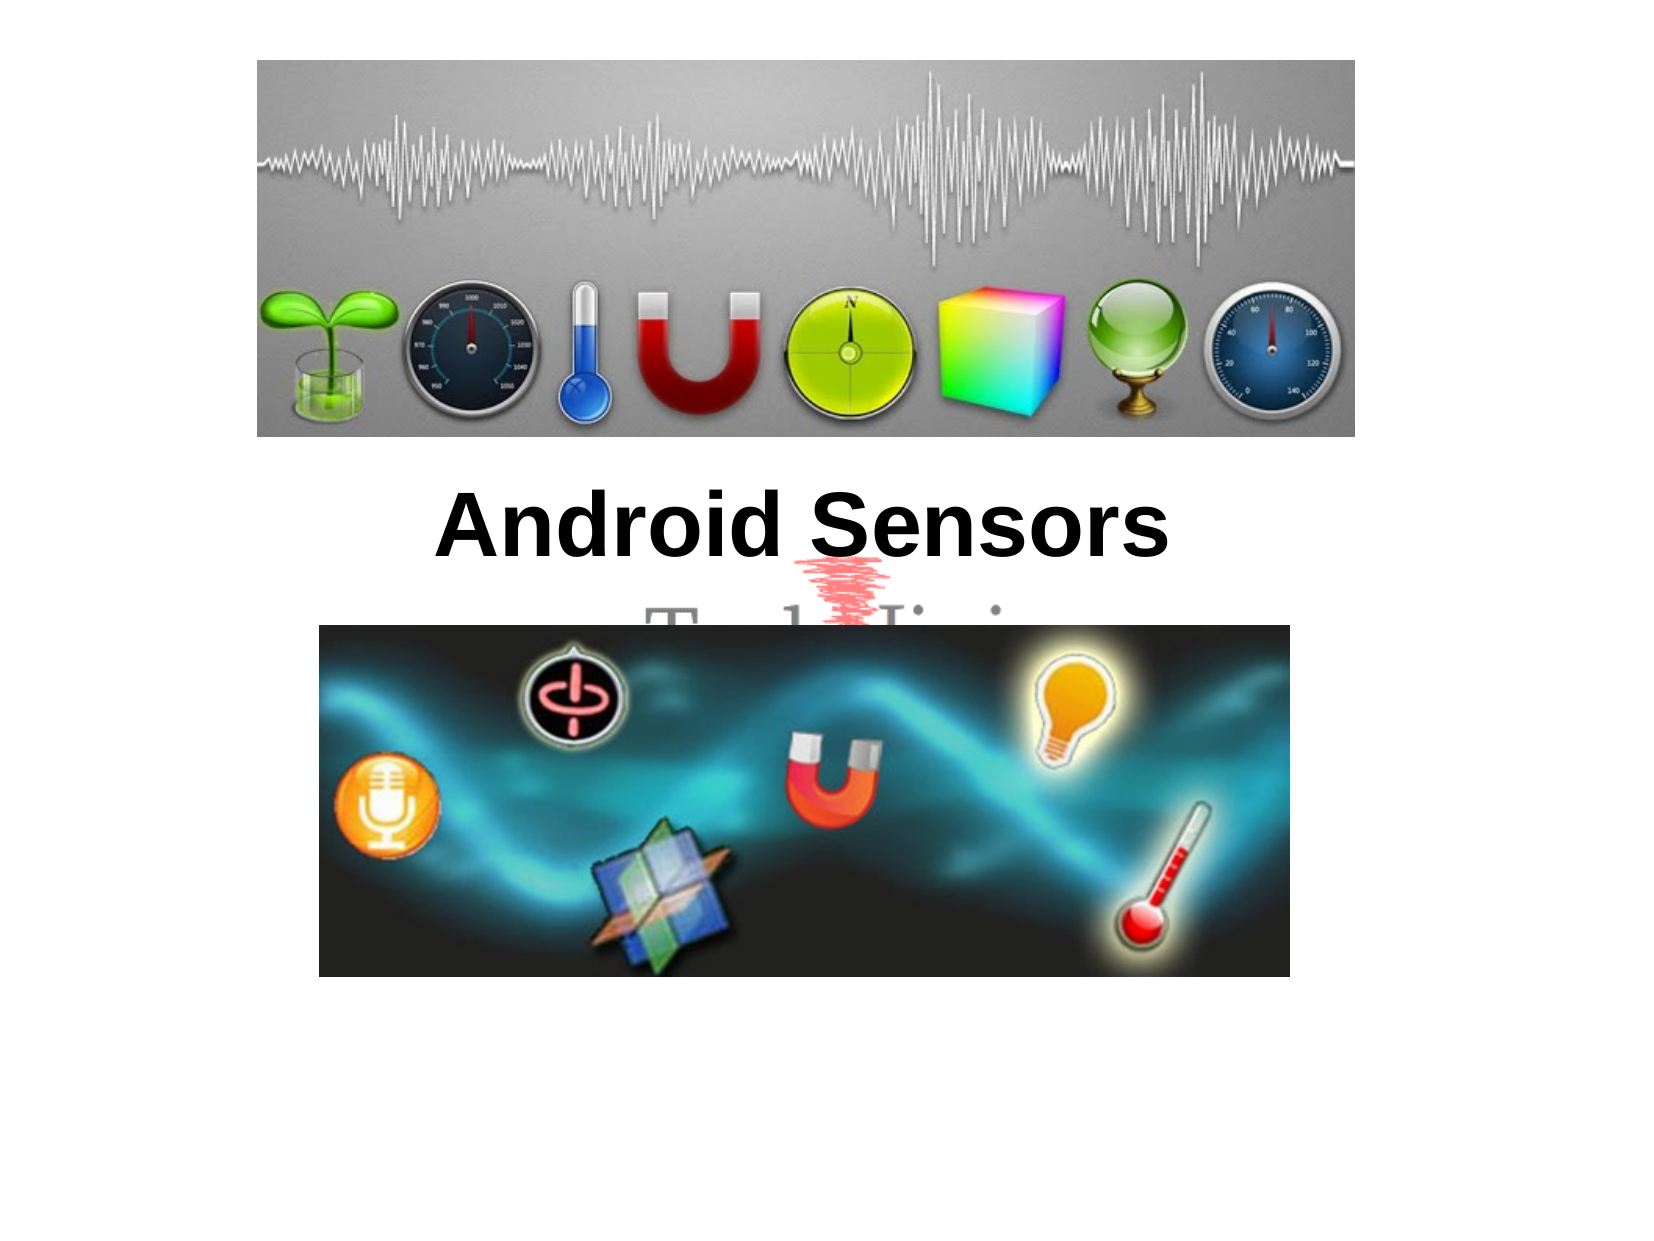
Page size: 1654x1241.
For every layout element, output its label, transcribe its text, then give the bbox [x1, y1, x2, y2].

picture [319, 625, 1290, 977]
title Android Sensors [59, 472, 1548, 684]
picture [257, 60, 1355, 438]
